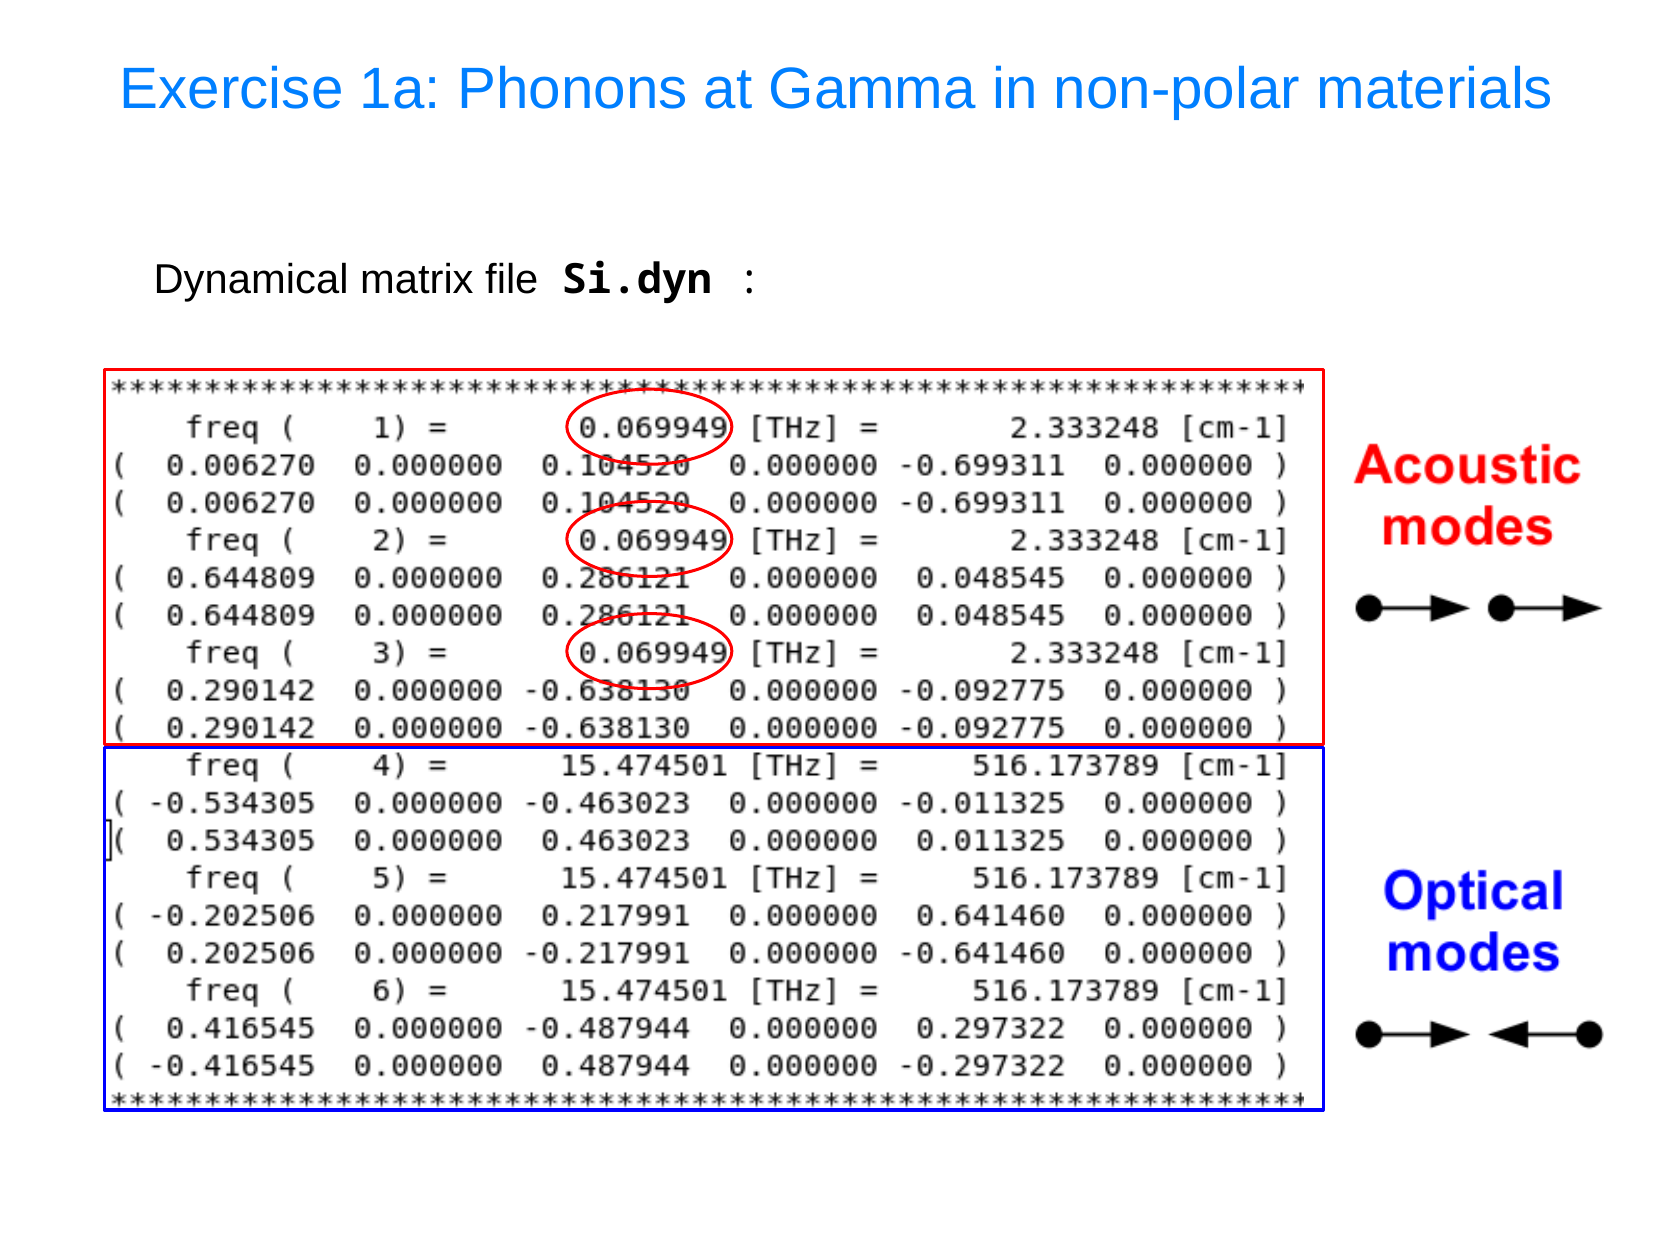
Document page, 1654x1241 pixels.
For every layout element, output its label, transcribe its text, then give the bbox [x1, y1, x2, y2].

title Exercise 1a: Phonons at Gamma in non-polar materials [82, 0, 1571, 192]
list Dynamical matrix file Si.dyn : [106, 371, 1322, 379]
picture [106, 379, 1304, 743]
picture [104, 1112, 1304, 1118]
picture [106, 749, 1304, 1108]
list Dynamical matrix file Si.dyn : [82, 248, 1571, 379]
picture [1336, 417, 1624, 1081]
